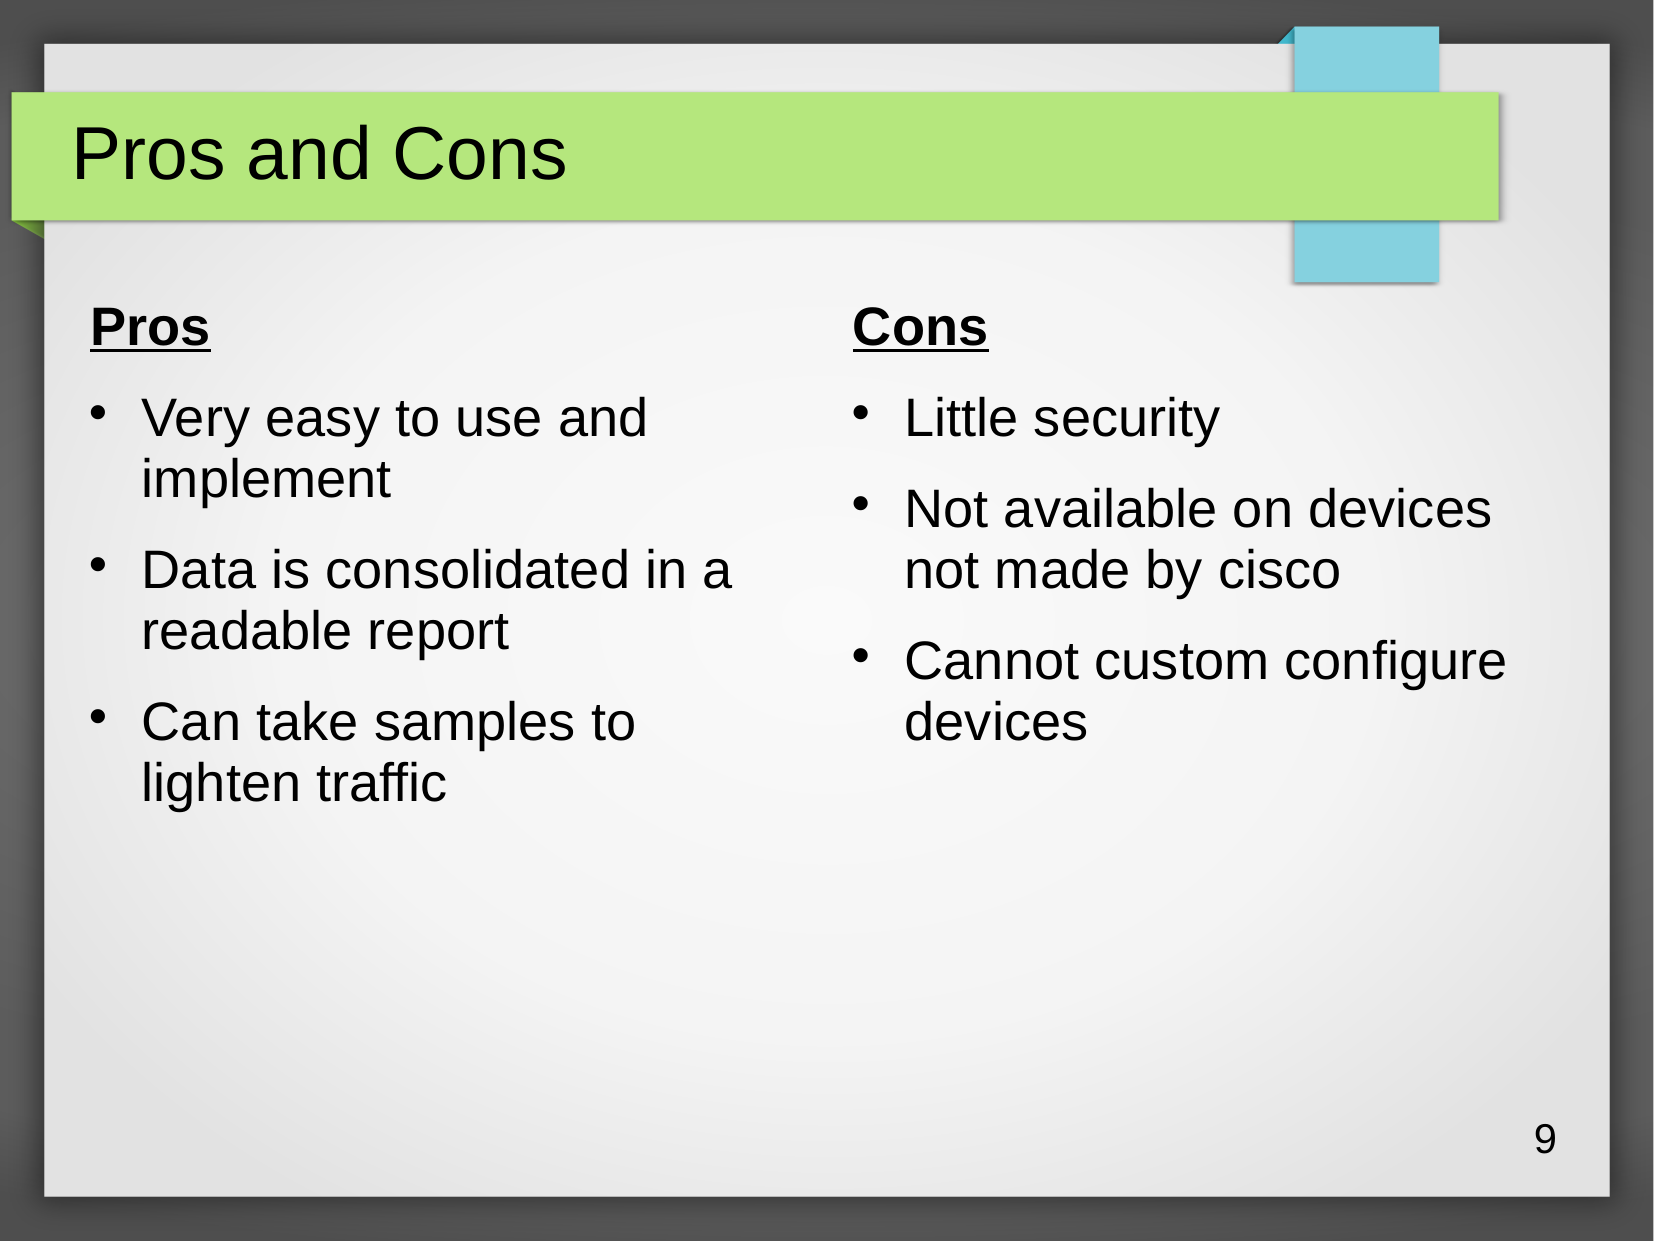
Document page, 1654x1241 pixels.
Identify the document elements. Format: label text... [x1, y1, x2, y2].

text_box 9 [1519, 1108, 1595, 1171]
list Cons Little security Not available on devices not made by cisco Cannot custom configure devices [834, 293, 1561, 1013]
list Pros Very easy to use and implement Data is consolidated in a readable report Can take samples to lighten traffic [71, 293, 799, 1013]
picture [0, 0, 1654, 1241]
title Pros and Cons [71, 92, 1253, 212]
